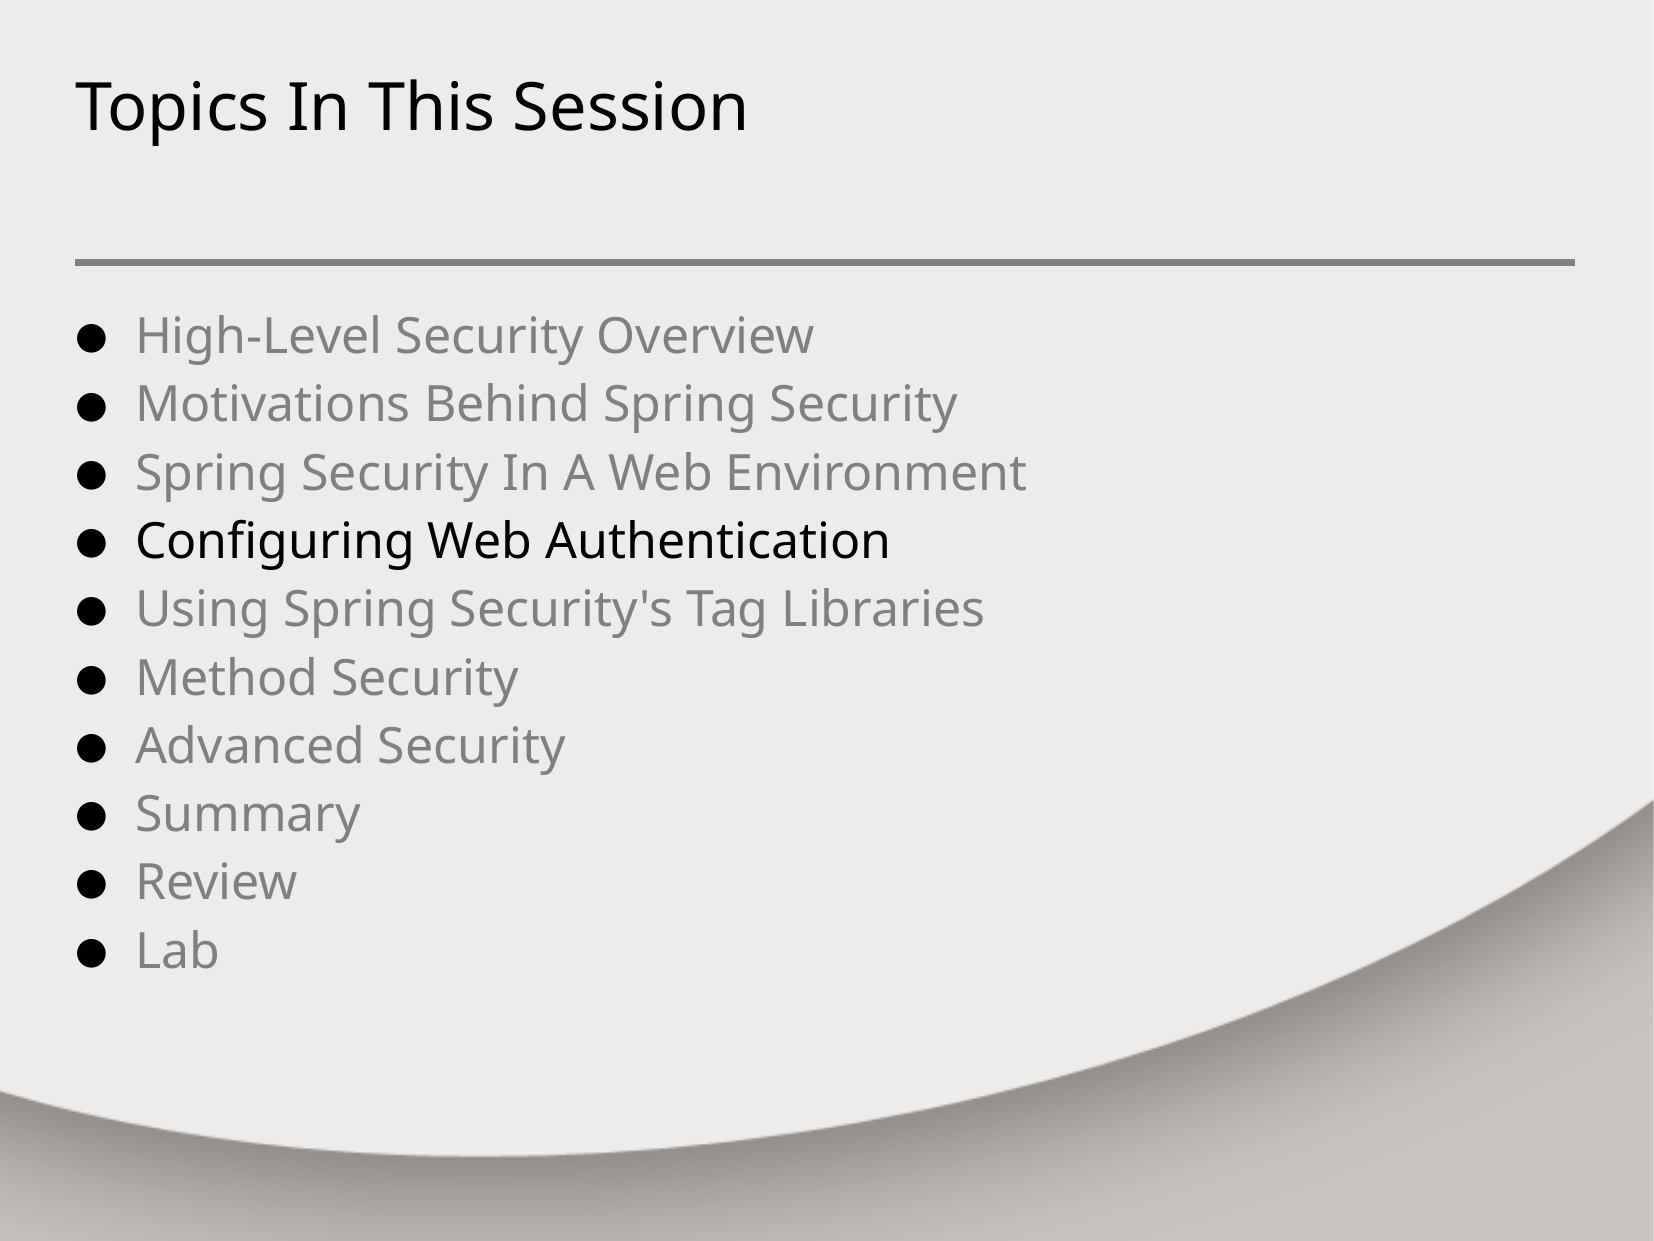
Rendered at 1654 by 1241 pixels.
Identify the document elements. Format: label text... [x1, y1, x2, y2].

picture [0, 0, 1654, 1241]
title Topics In This Session [75, 75, 1576, 226]
list High-Level Security Overview Motivations Behind Spring Security Spring Security In A Web Environment Configuring Web Authentication Using Spring Security's Tag Libraries Method Security Advanced Security Summary Review Lab [75, 300, 1576, 1163]
